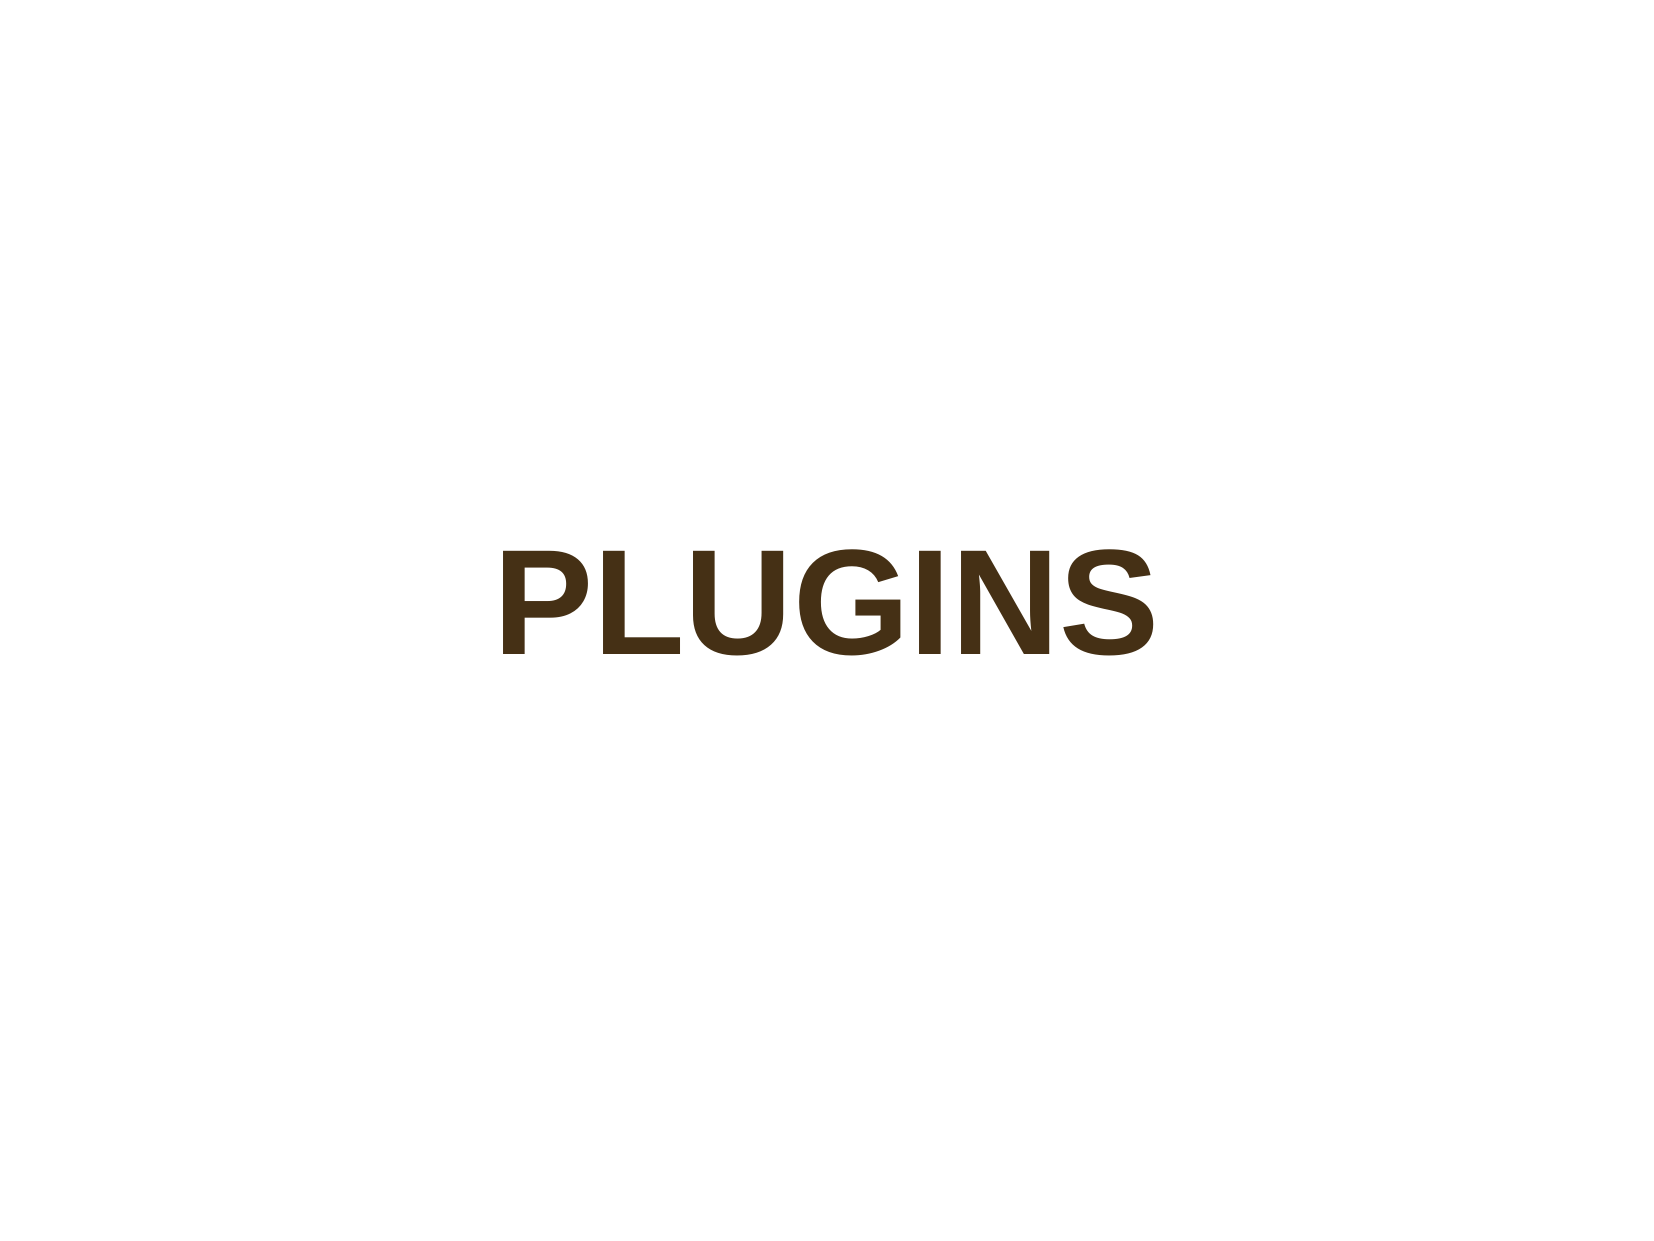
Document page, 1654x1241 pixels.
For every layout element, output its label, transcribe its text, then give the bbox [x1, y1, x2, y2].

title PLUGINS [82, 49, 1571, 1156]
